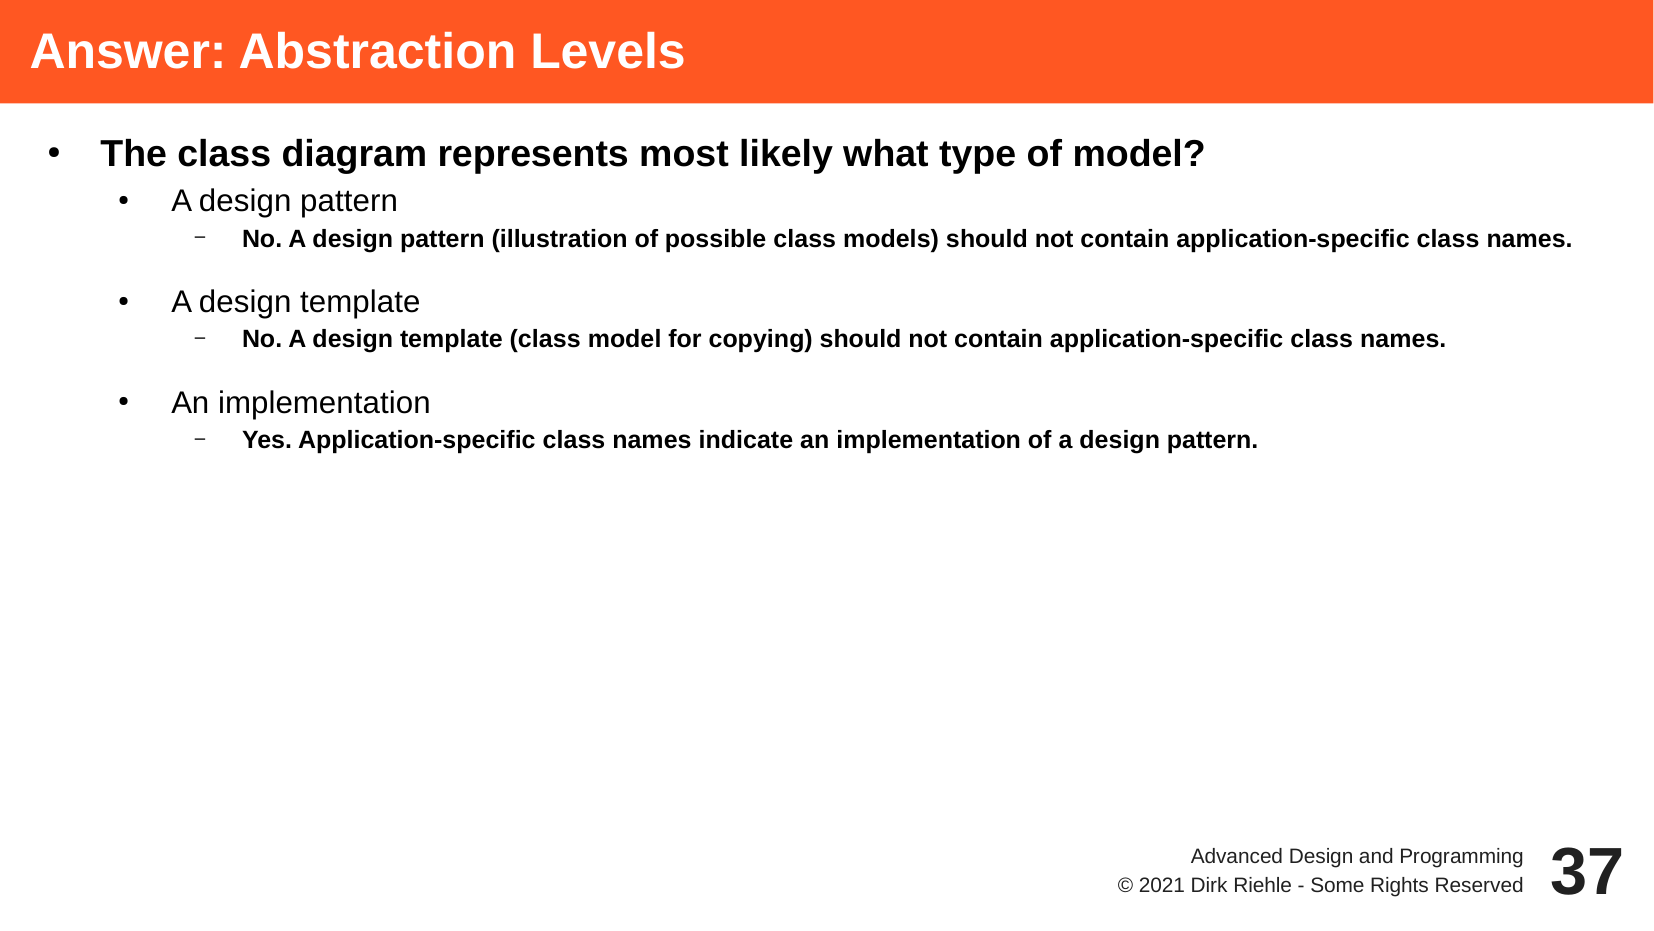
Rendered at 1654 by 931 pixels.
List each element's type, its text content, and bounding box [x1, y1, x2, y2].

title Answer: Abstraction Levels [0, 0, 1654, 104]
list The class diagram represents most likely what type of model? A design pattern No. A design pattern (illustration of possible class models) should not contain application-specific class names. A design template No. A design template (class model for copying) should not contain application-specific class names. An implementation Yes. Application-specific class names indicate an implementation of a design pattern. [29, 132, 1625, 813]
